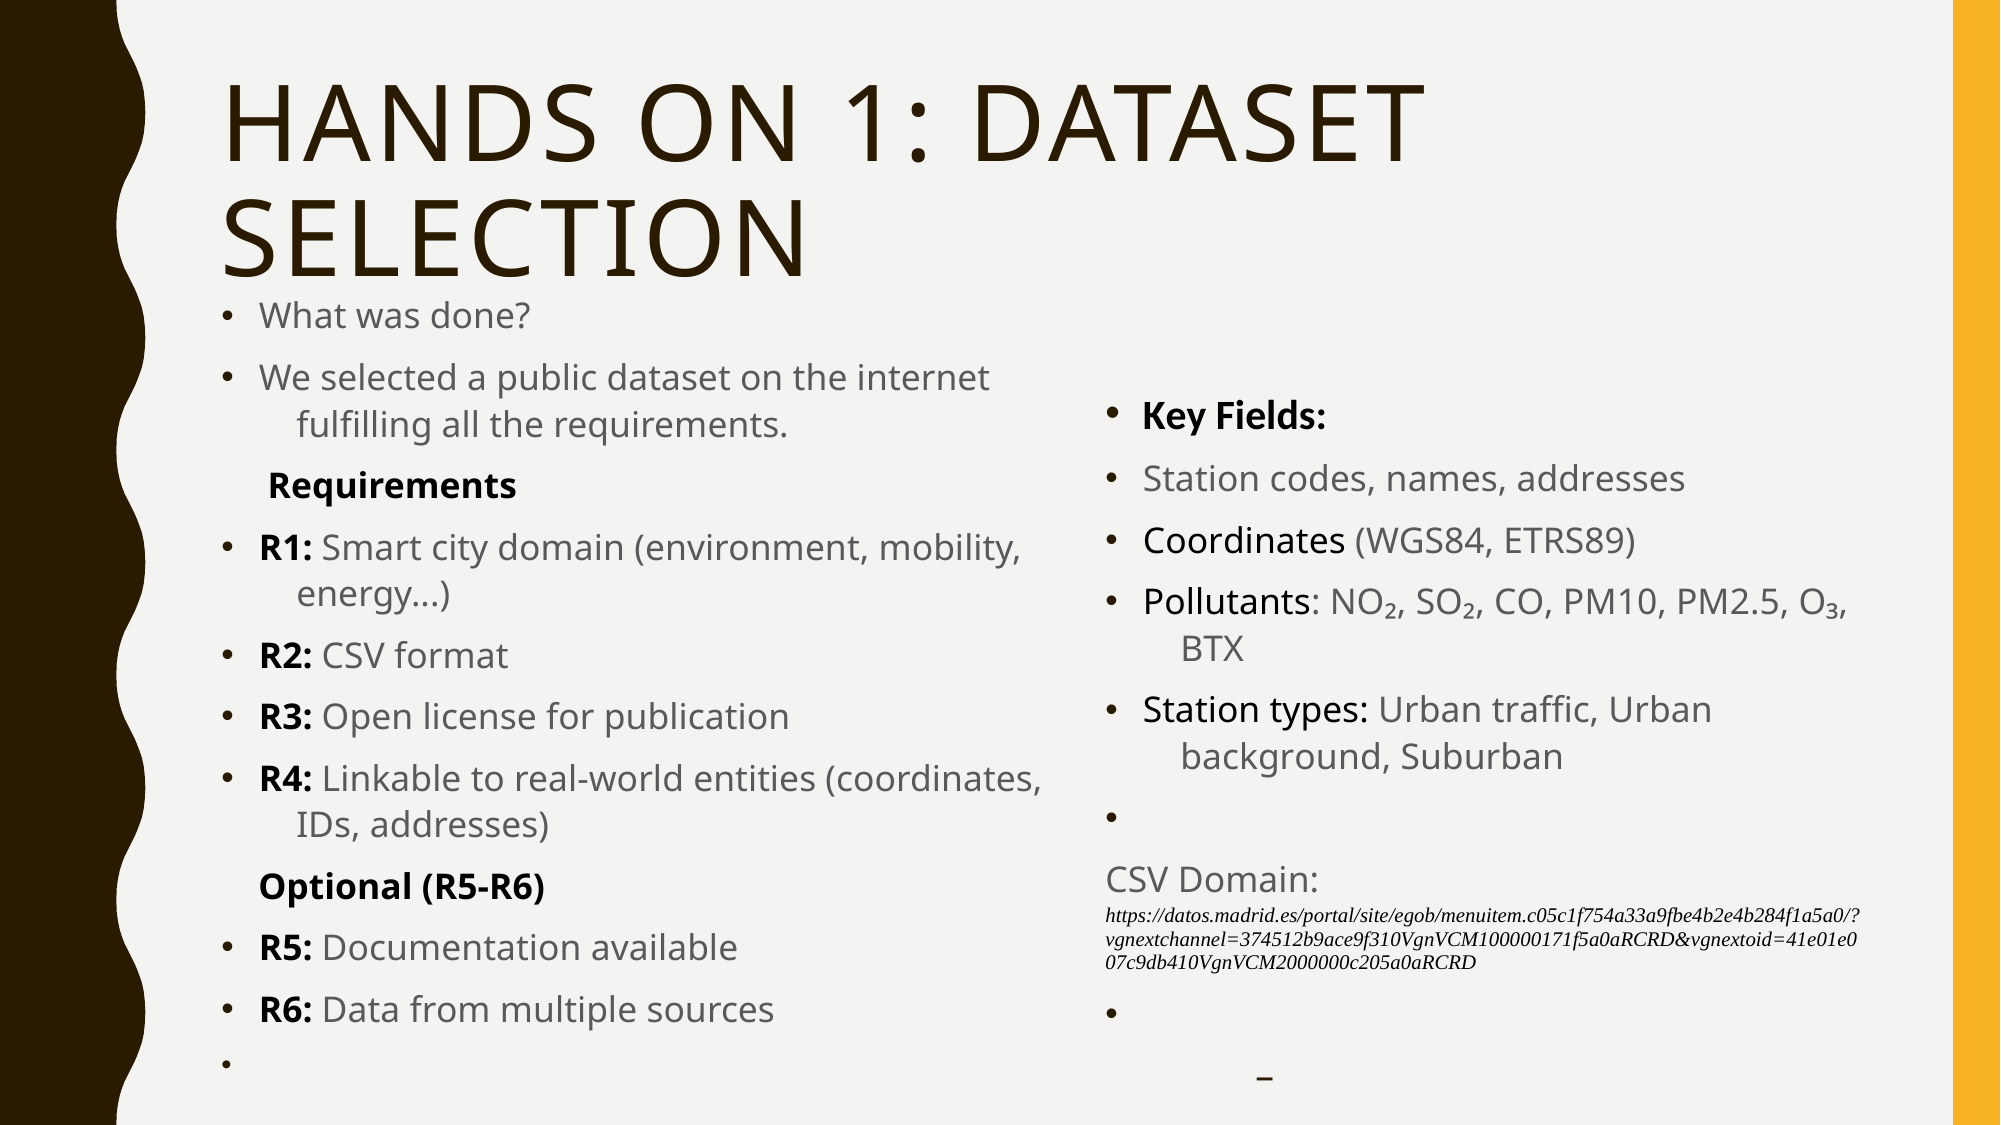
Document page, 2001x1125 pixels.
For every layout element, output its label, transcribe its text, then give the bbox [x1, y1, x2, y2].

text_box Key Fields: Station codes, names, addresses Coordinates (WGS84, ETRS89) Pollutants: NO₂, SO₂, CO, PM10, PM2.5, O₃, BTX Station types: Urban traffic, Urban background, Suburban CSV Domain: https://datos.madrid.es/portal/site/egob/menuitem.c05c1f754a33a9fbe4b2e4b284f1a5a0/?vgnextchannel=374512b9ace9f310VgnVCM100000171f5a0aRCRD&vgnextoid=41e01e007c9db410VgnVCM2000000c205a0aRCRD [1090, 375, 1877, 1025]
title Hands On 1: DATAset selection [205, 62, 1876, 308]
list What was done? We selected a public dataset on the internet fulfilling all the requirements. Requirements R1: Smart city domain (environment, mobility, energy...) R2: CSV format R3: Open license for publication R4: Linkable to real-world entities (coordinates, IDs, addresses) Optional (R5-R6) R5: Documentation available R6: Data from multiple sources [206, 281, 1089, 1043]
